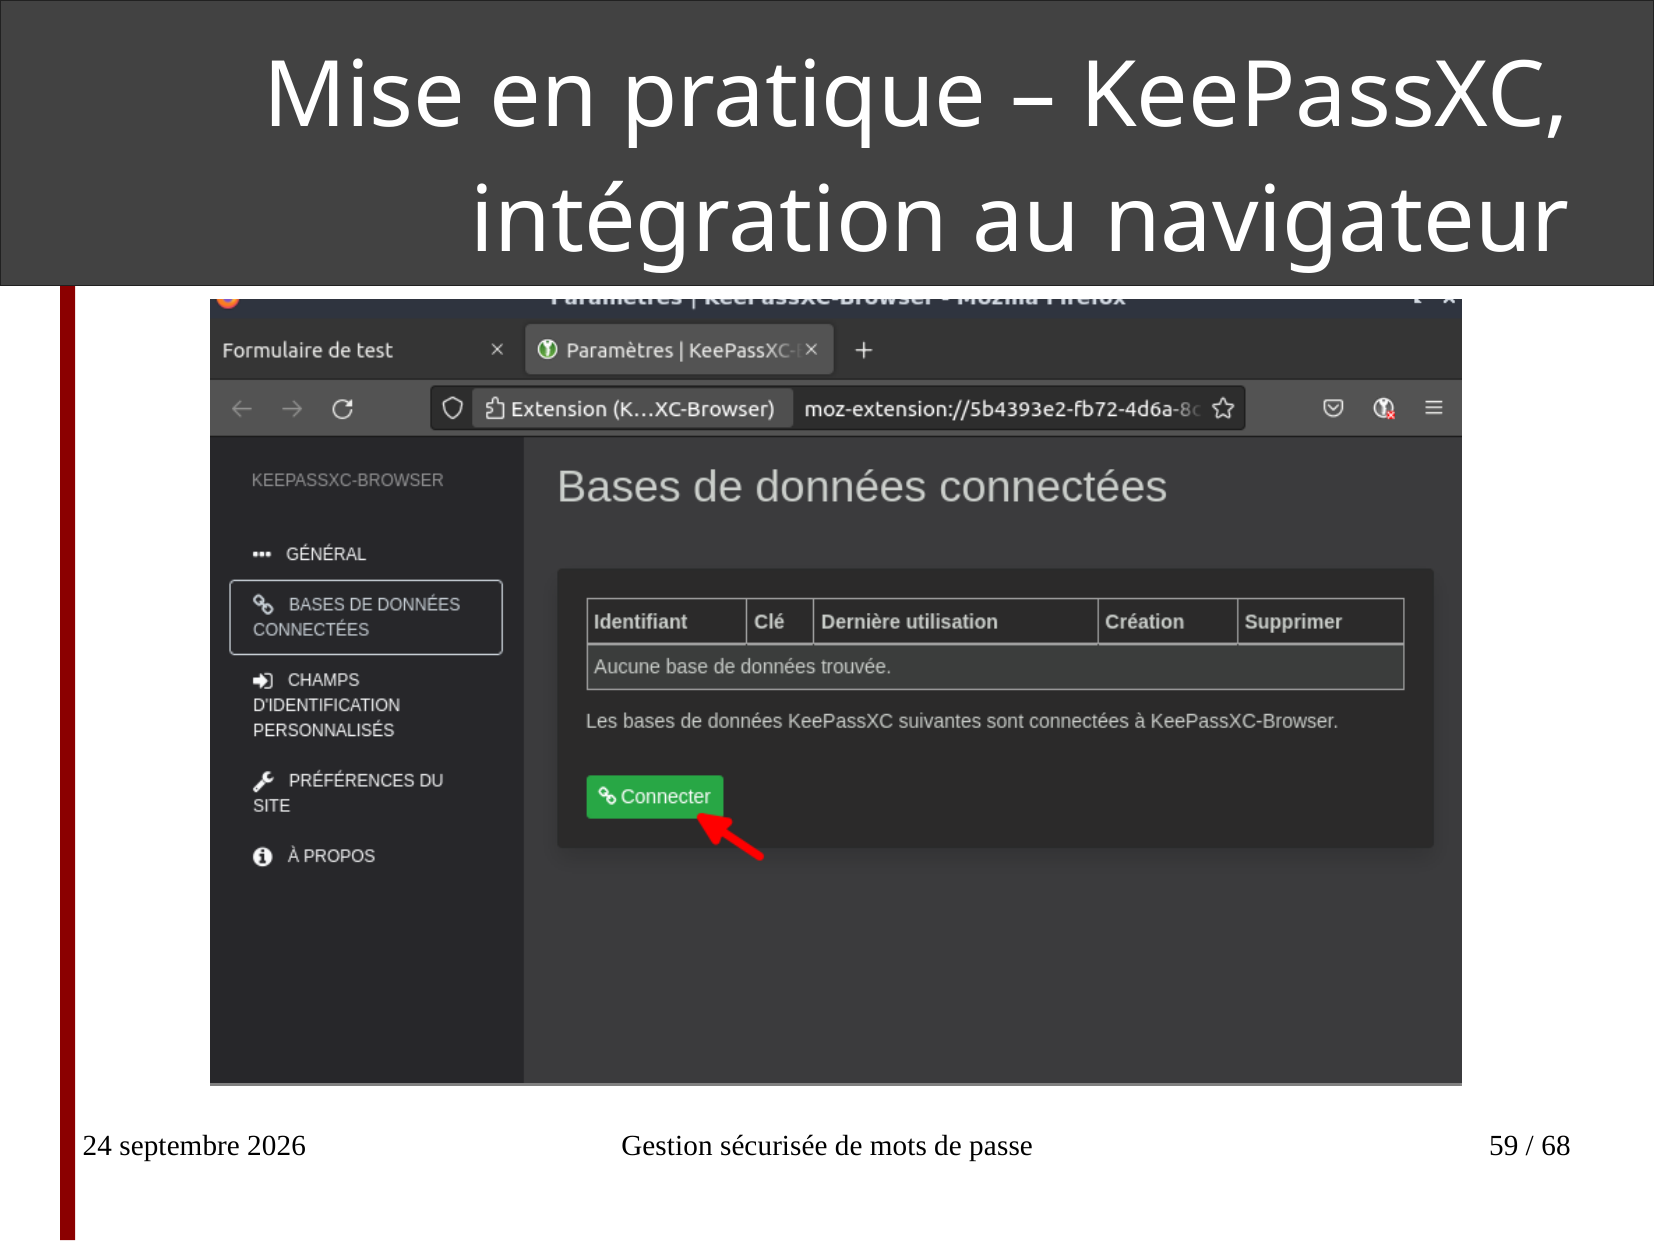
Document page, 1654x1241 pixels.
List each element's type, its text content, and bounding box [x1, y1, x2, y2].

picture [210, 299, 1462, 1083]
title Mise en pratique – KeePassXC, intégration au navigateur [82, 27, 1571, 279]
